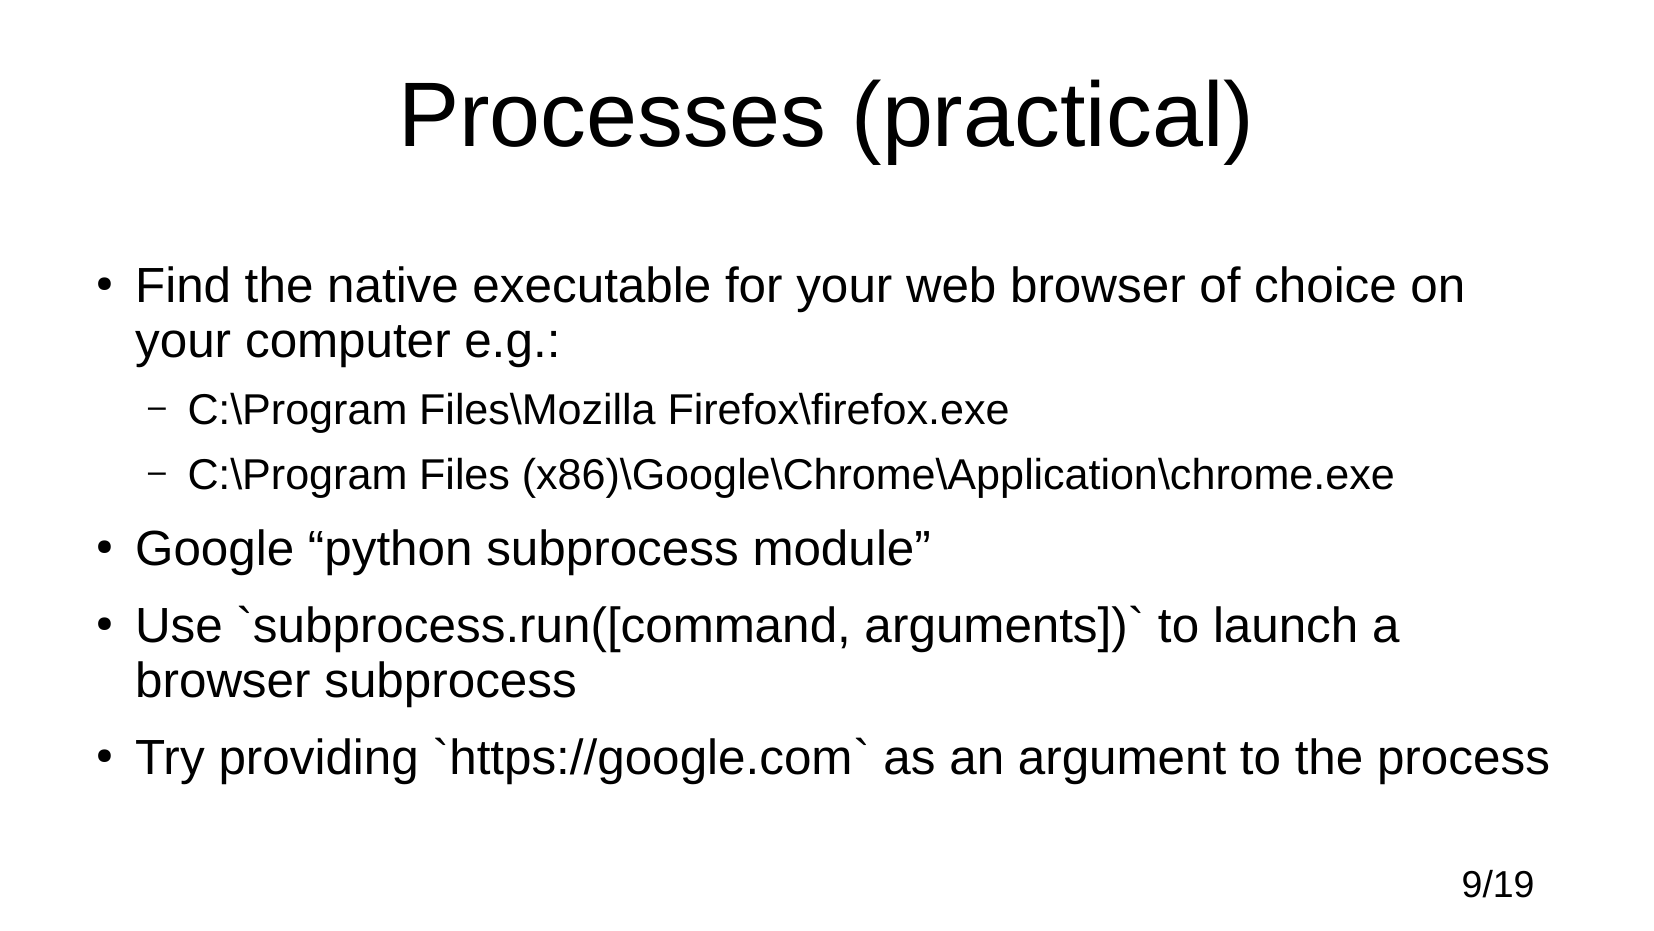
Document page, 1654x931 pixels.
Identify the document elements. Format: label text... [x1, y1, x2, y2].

text_box <number>/19 [1446, 856, 1625, 931]
title Processes (practical) [82, 37, 1571, 193]
list Find the native executable for your web browser of choice on your computer e.g.: C:\Program Files\Mozilla Firefox\firefox.exe C:\Program Files (x86)\Google\Chrome\Application\chrome.exe Google “python subprocess module” Use `subprocess.run([command, arguments])` to launch a browser subprocess Try providing `https://google.com` as an argument to the process [82, 257, 1571, 798]
